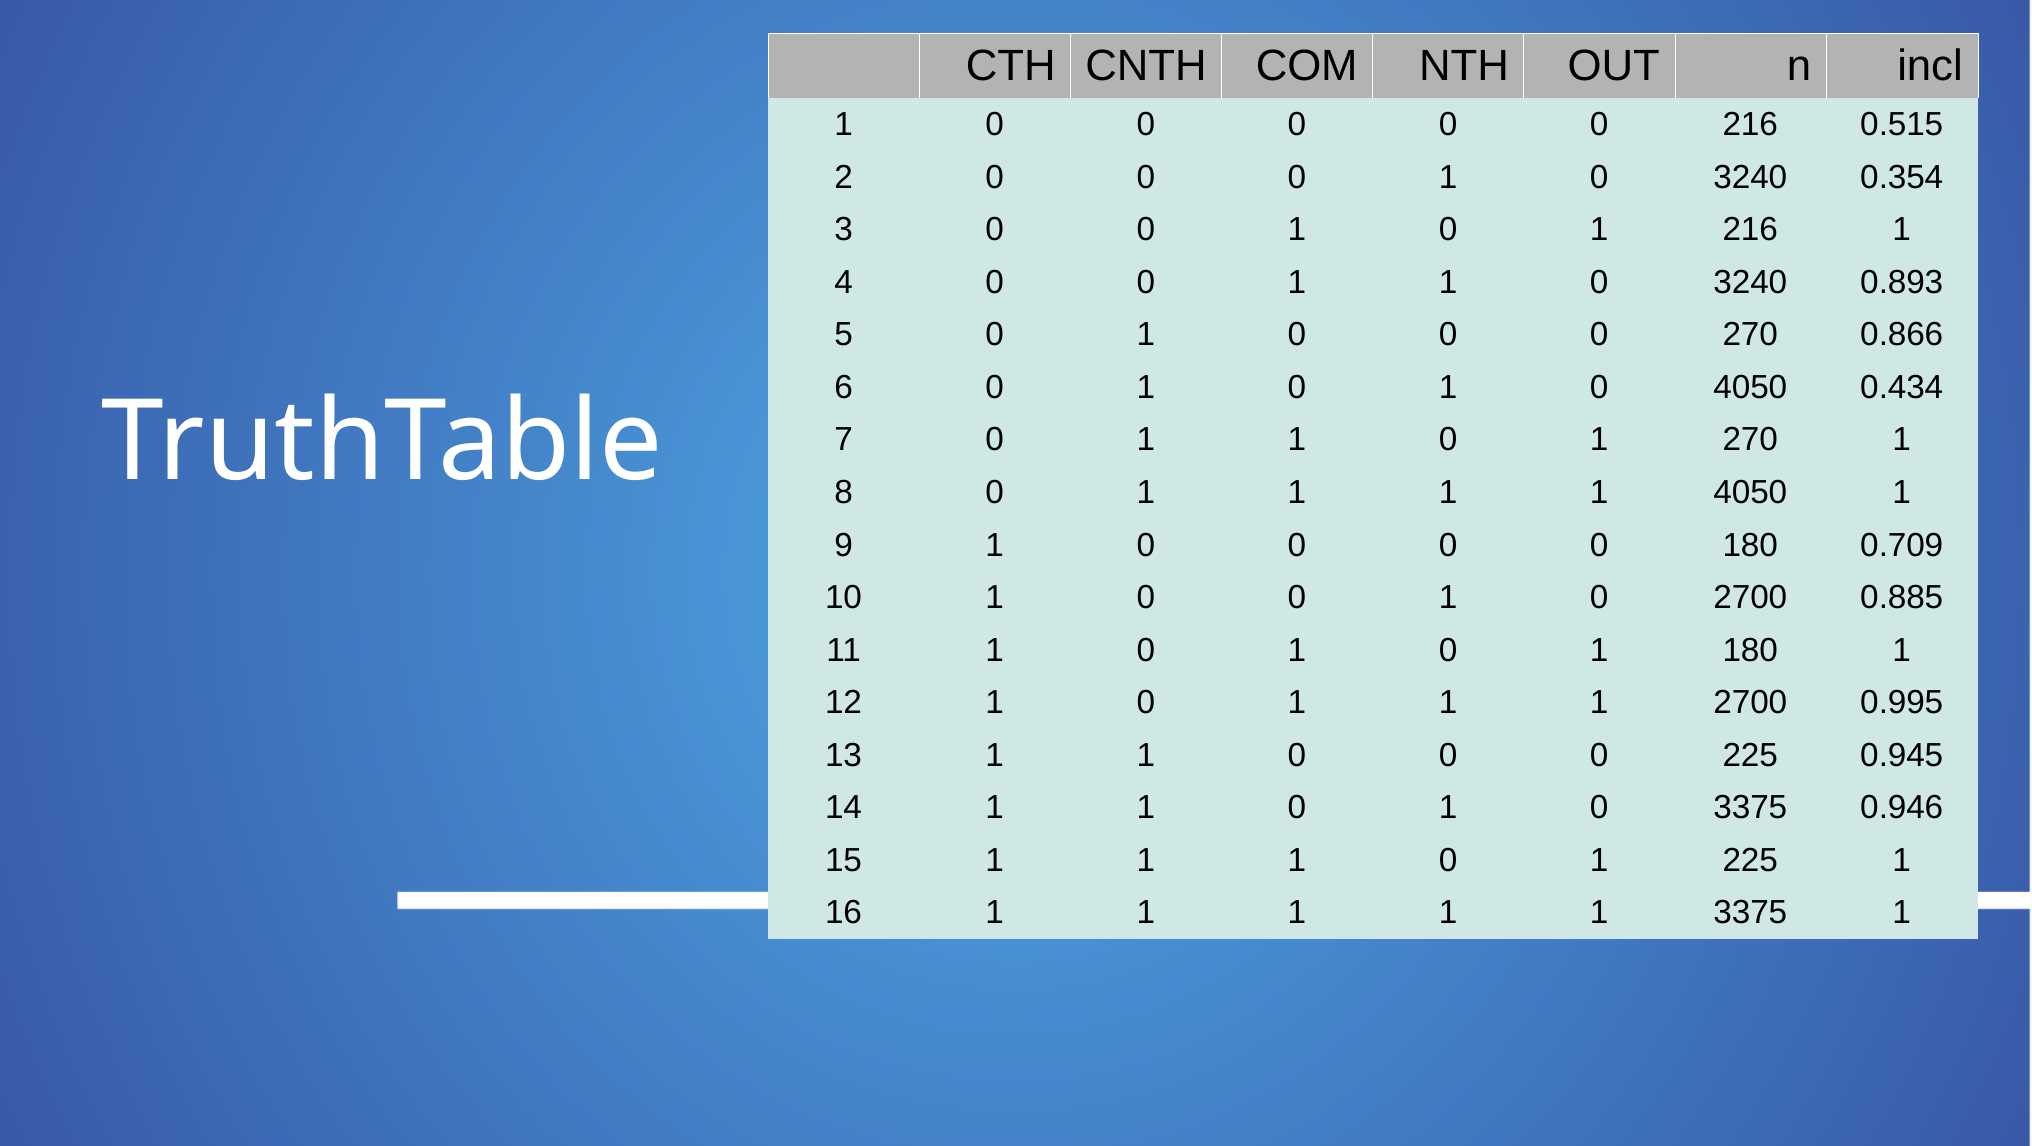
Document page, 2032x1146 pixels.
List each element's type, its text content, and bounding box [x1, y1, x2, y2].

table_cell 1 [919, 676, 1070, 729]
table_cell 0 [919, 98, 1070, 150]
table_cell 0 [919, 256, 1070, 308]
table_cell 1 [1826, 834, 1978, 886]
table_cell 3375 [1675, 781, 1826, 834]
table_cell 1 [1221, 203, 1372, 256]
table_cell 3375 [1675, 886, 1826, 939]
table_cell 0.945 [1826, 729, 1978, 781]
table_cell 1 [1826, 203, 1978, 256]
table_cell 0.354 [1826, 150, 1978, 203]
table_cell 3 [768, 203, 919, 256]
table_cell 1 [1221, 256, 1372, 308]
table_cell 5 [768, 308, 919, 361]
table_cell 0 [1372, 623, 1524, 676]
table_cell 8 [768, 466, 919, 518]
table_cell 1 [1070, 361, 1221, 413]
table_cell 14 [768, 781, 919, 834]
table_cell 225 [1675, 729, 1826, 781]
table_cell 4 [768, 256, 919, 308]
table_cell 180 [1675, 518, 1826, 571]
table_cell 0 [1070, 676, 1221, 729]
table_cell 16 [768, 886, 919, 939]
table_cell 0 [919, 150, 1070, 203]
table_cell 3240 [1675, 150, 1826, 203]
table_cell 0 [1070, 256, 1221, 308]
table_cell 216 [1675, 98, 1826, 150]
table_cell 0 [1524, 729, 1675, 781]
table_cell 0.995 [1826, 676, 1978, 729]
picture [0, 0, 2032, 1146]
title TruthTable [101, 45, 709, 827]
table_cell 1 [1372, 676, 1524, 729]
table_cell 6 [768, 361, 919, 413]
table_cell 1 [1372, 886, 1524, 939]
table_header incl [1827, 34, 1978, 98]
table_header CTH [920, 34, 1070, 98]
table_cell 11 [768, 623, 919, 676]
table_cell 1 [1221, 466, 1372, 518]
table_cell 1 [1524, 886, 1675, 939]
table_cell 1 [1372, 466, 1524, 518]
table_cell 1 [1221, 886, 1372, 939]
table_cell 1 [1826, 466, 1978, 518]
table_cell 0 [1070, 98, 1221, 150]
table_cell 0 [1372, 834, 1524, 886]
table_cell 0 [1524, 150, 1675, 203]
table_header OUT [1524, 34, 1675, 98]
table_cell 1 [1070, 308, 1221, 361]
table_cell 270 [1675, 413, 1826, 466]
table_cell 1 [919, 729, 1070, 781]
table_cell 216 [1675, 203, 1826, 256]
table_cell 0 [1070, 150, 1221, 203]
table_cell 0 [1221, 98, 1372, 150]
table_cell 1 [1070, 781, 1221, 834]
table_cell 2700 [1675, 676, 1826, 729]
table_cell 0 [1070, 203, 1221, 256]
table_cell 1 [1524, 676, 1675, 729]
table_cell 1 [1524, 834, 1675, 886]
table_cell 1 [919, 571, 1070, 623]
table_cell 0 [1524, 571, 1675, 623]
table_cell 0 [919, 413, 1070, 466]
table_cell 1 [1524, 203, 1675, 256]
table_cell 0 [1221, 361, 1372, 413]
table_cell 13 [768, 729, 919, 781]
table_cell 0.885 [1826, 571, 1978, 623]
table_cell 1 [919, 834, 1070, 886]
table_cell 1 [919, 886, 1070, 939]
table_cell 0 [1070, 518, 1221, 571]
table_cell 1 [768, 98, 919, 150]
table_cell 0 [1221, 518, 1372, 571]
table_cell 0 [1070, 571, 1221, 623]
table_cell 1 [1524, 466, 1675, 518]
table_cell 1 [1221, 623, 1372, 676]
table_cell 0 [1524, 308, 1675, 361]
table_cell 1 [1826, 413, 1978, 466]
table_cell 0 [1221, 150, 1372, 203]
table_cell 0 [1524, 781, 1675, 834]
table_cell 9 [768, 518, 919, 571]
table_cell 15 [768, 834, 919, 886]
table_cell 1 [1372, 571, 1524, 623]
table_cell 1 [1524, 413, 1675, 466]
table_cell 1 [1070, 466, 1221, 518]
table_cell 0 [1524, 98, 1675, 150]
table_cell 12 [768, 676, 919, 729]
table_cell 0 [1524, 256, 1675, 308]
table_header COM [1222, 34, 1372, 98]
table_cell 0.893 [1826, 256, 1978, 308]
table_cell 0 [919, 466, 1070, 518]
table_cell 4050 [1675, 466, 1826, 518]
table_cell 0 [1372, 413, 1524, 466]
table_cell 0 [1372, 308, 1524, 361]
table_header CNTH [1071, 34, 1221, 98]
table_cell 0 [1372, 729, 1524, 781]
table_cell 1 [1372, 781, 1524, 834]
table_cell 0 [1372, 203, 1524, 256]
table_cell 1 [1221, 834, 1372, 886]
table_cell 180 [1675, 623, 1826, 676]
table_header [769, 34, 919, 98]
table_cell 1 [1372, 150, 1524, 203]
table_cell 1 [1372, 256, 1524, 308]
table_cell 1 [919, 781, 1070, 834]
table_header n [1676, 34, 1826, 98]
table_cell 0 [919, 308, 1070, 361]
table_cell 0 [1524, 518, 1675, 571]
table_cell 10 [768, 571, 919, 623]
table_cell 0.946 [1826, 781, 1978, 834]
table_cell 1 [1524, 623, 1675, 676]
table_cell 4050 [1675, 361, 1826, 413]
table_cell 0 [1221, 729, 1372, 781]
table_cell 1 [1070, 413, 1221, 466]
table_cell 1 [1070, 729, 1221, 781]
table_cell 0.709 [1826, 518, 1978, 571]
table_cell 1 [1070, 886, 1221, 939]
table_cell 270 [1675, 308, 1826, 361]
table_cell 1 [1826, 886, 1978, 939]
table_cell 0 [919, 361, 1070, 413]
table_cell 0 [1372, 518, 1524, 571]
table_cell 0.866 [1826, 308, 1978, 361]
table_cell 3240 [1675, 256, 1826, 308]
table_cell 0.434 [1826, 361, 1978, 413]
table_cell 0 [1221, 781, 1372, 834]
table_cell 1 [919, 518, 1070, 571]
table_cell 1 [1372, 361, 1524, 413]
table_header NTH [1373, 34, 1523, 98]
table_cell 0 [919, 203, 1070, 256]
table_cell 1 [1826, 623, 1978, 676]
table_cell 1 [1221, 676, 1372, 729]
table_cell 1 [919, 623, 1070, 676]
table_cell 7 [768, 413, 919, 466]
table_cell 0 [1221, 308, 1372, 361]
table_cell 1 [1221, 413, 1372, 466]
table_cell 0 [1221, 571, 1372, 623]
table_cell 225 [1675, 834, 1826, 886]
table_cell 0 [1524, 361, 1675, 413]
table_cell 2700 [1675, 571, 1826, 623]
table_cell 2 [768, 150, 919, 203]
table_cell 0.515 [1826, 98, 1978, 150]
table_cell 0 [1372, 98, 1524, 150]
table_cell 0 [1070, 623, 1221, 676]
table_cell 1 [1070, 834, 1221, 886]
